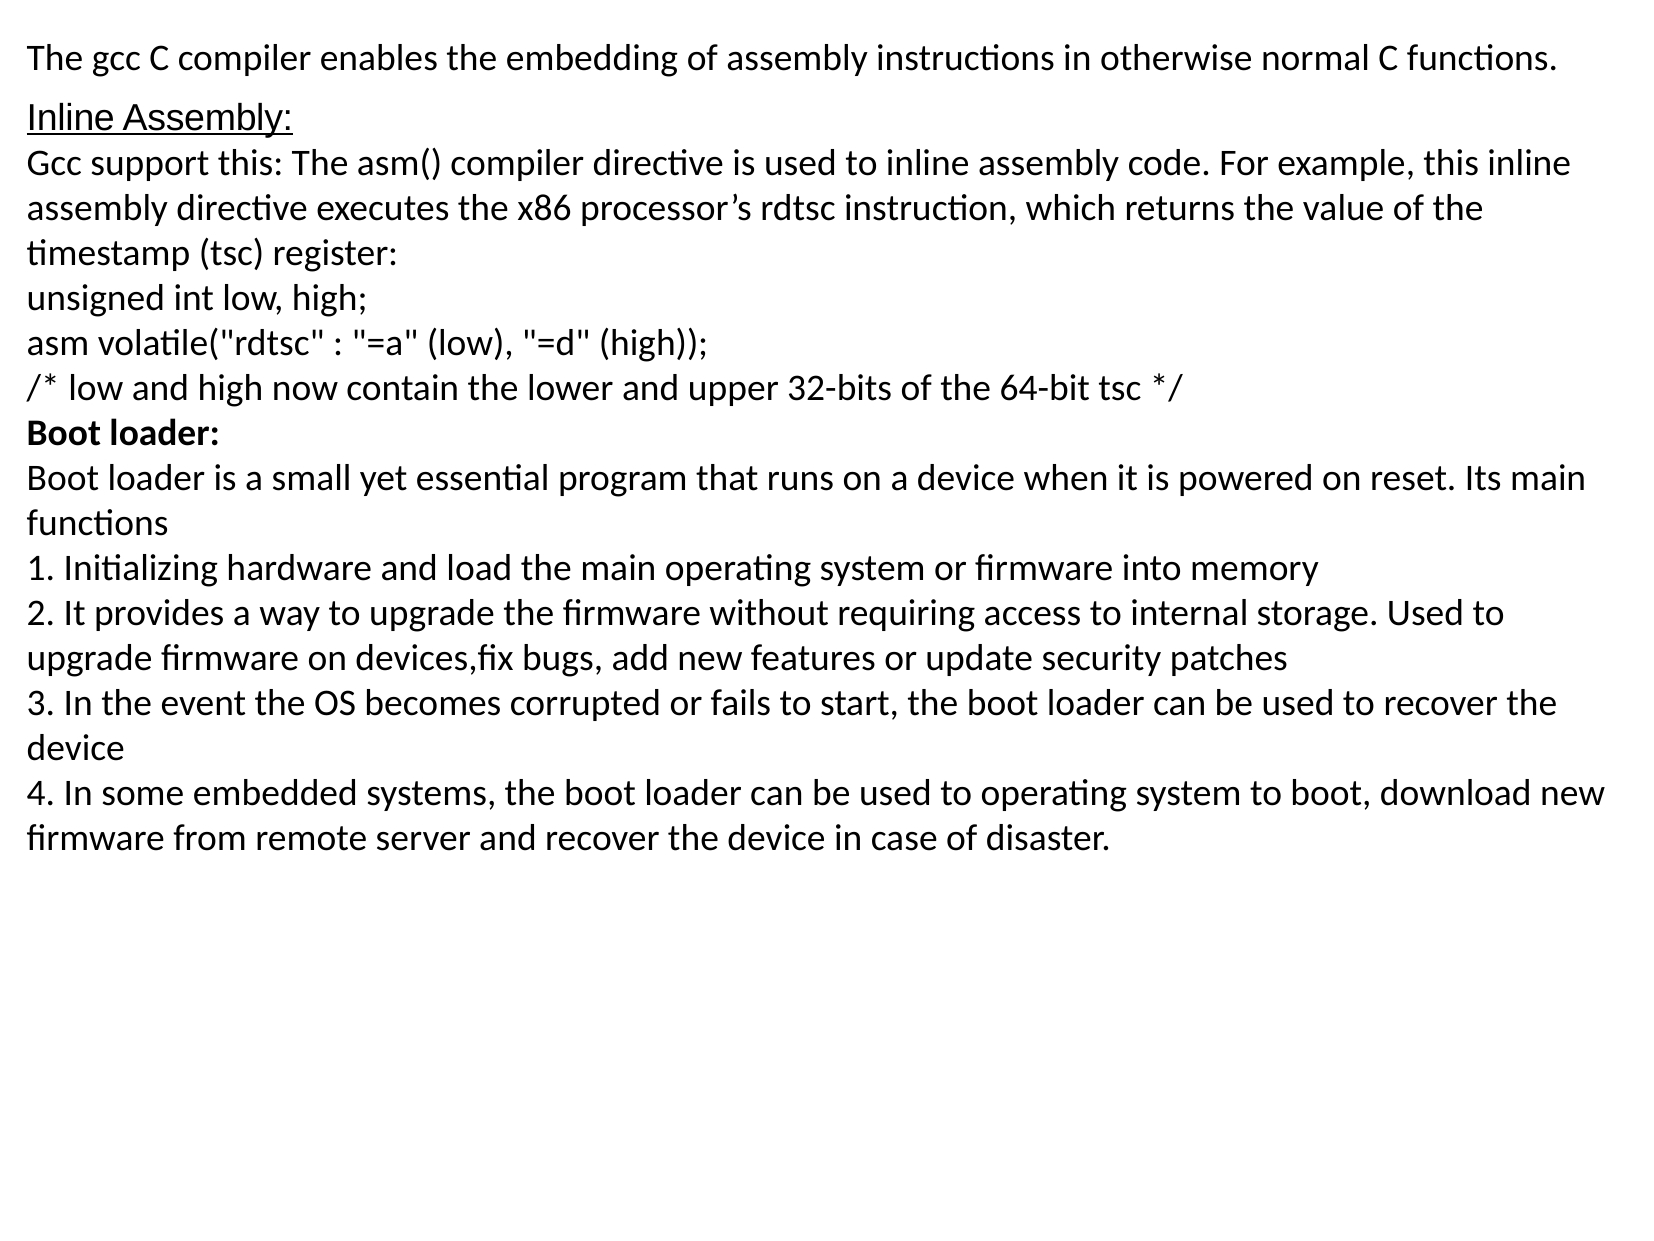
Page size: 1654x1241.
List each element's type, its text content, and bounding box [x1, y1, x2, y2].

text_box The gcc C compiler enables the embedding of assembly instructions in otherwise normal C functions. Inline Assembly: Gcc support this: The asm() compiler directive is used to inline assembly code. For example, this inline assembly directive executes the x86 processor’s rdtsc instruction, which returns the value of the timestamp (tsc) register: unsigned int low, high; asm volatile("rdtsc" : "=a" (low), "=d" (high)); /* low and high now contain the lower and upper 32-bits of the 64-bit tsc */ Boot loader: Boot loader is a small yet essential program that runs on a device when it is powered on reset. Its main functions 1. Initializing hardware and load the main operating system or firmware into memory 2. It provides a way to upgrade the firmware without requiring access to internal storage. Used to upgrade firmware on devices,fix bugs, add new features or update security patches 3. In the event the OS becomes corrupted or fails to start, the boot loader can be used to recover the device 4. In some embedded systems, the boot loader can be used to operating system to boot, download new firmware from remote server and recover the device in case of disaster. [11, 25, 1642, 866]
